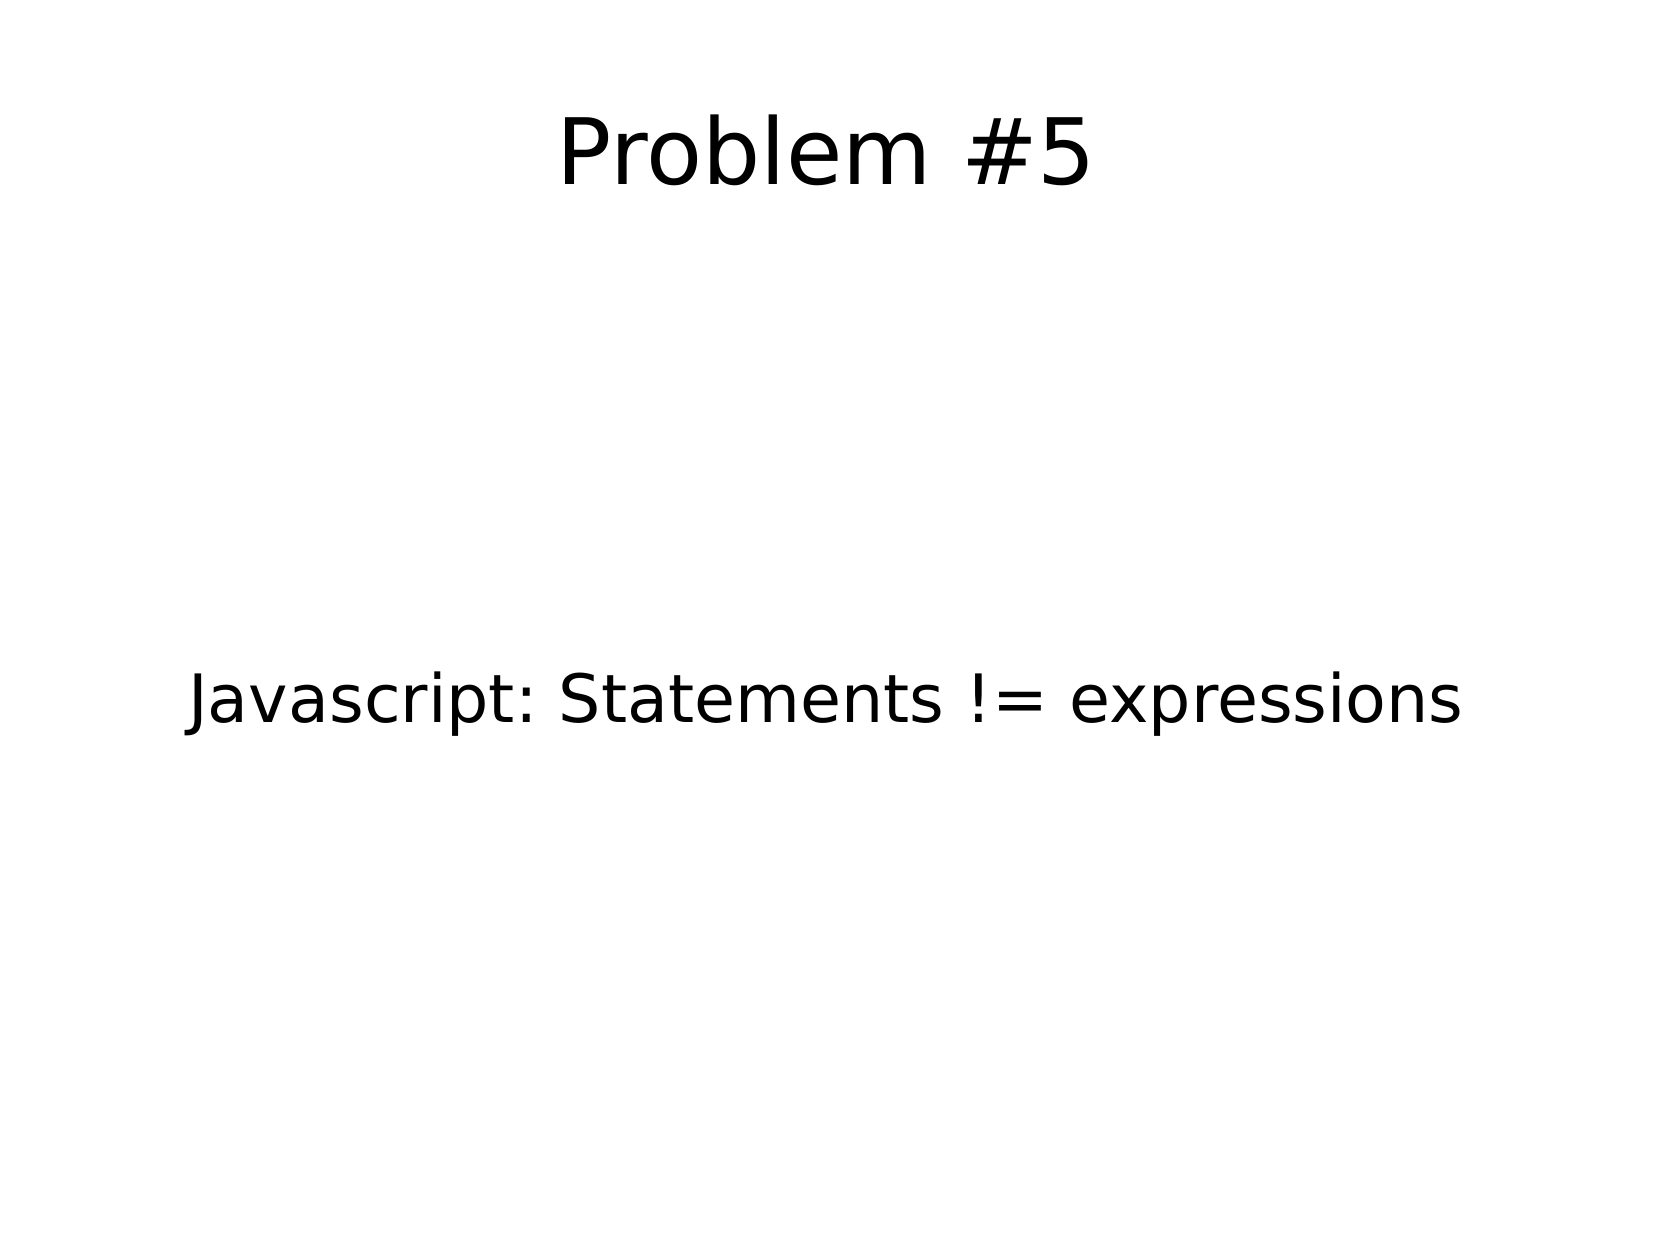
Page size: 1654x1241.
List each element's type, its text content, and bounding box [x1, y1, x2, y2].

title Problem #5 [82, 56, 1571, 250]
subtitle Javascript: Statements != expressions [82, 297, 1571, 1102]
